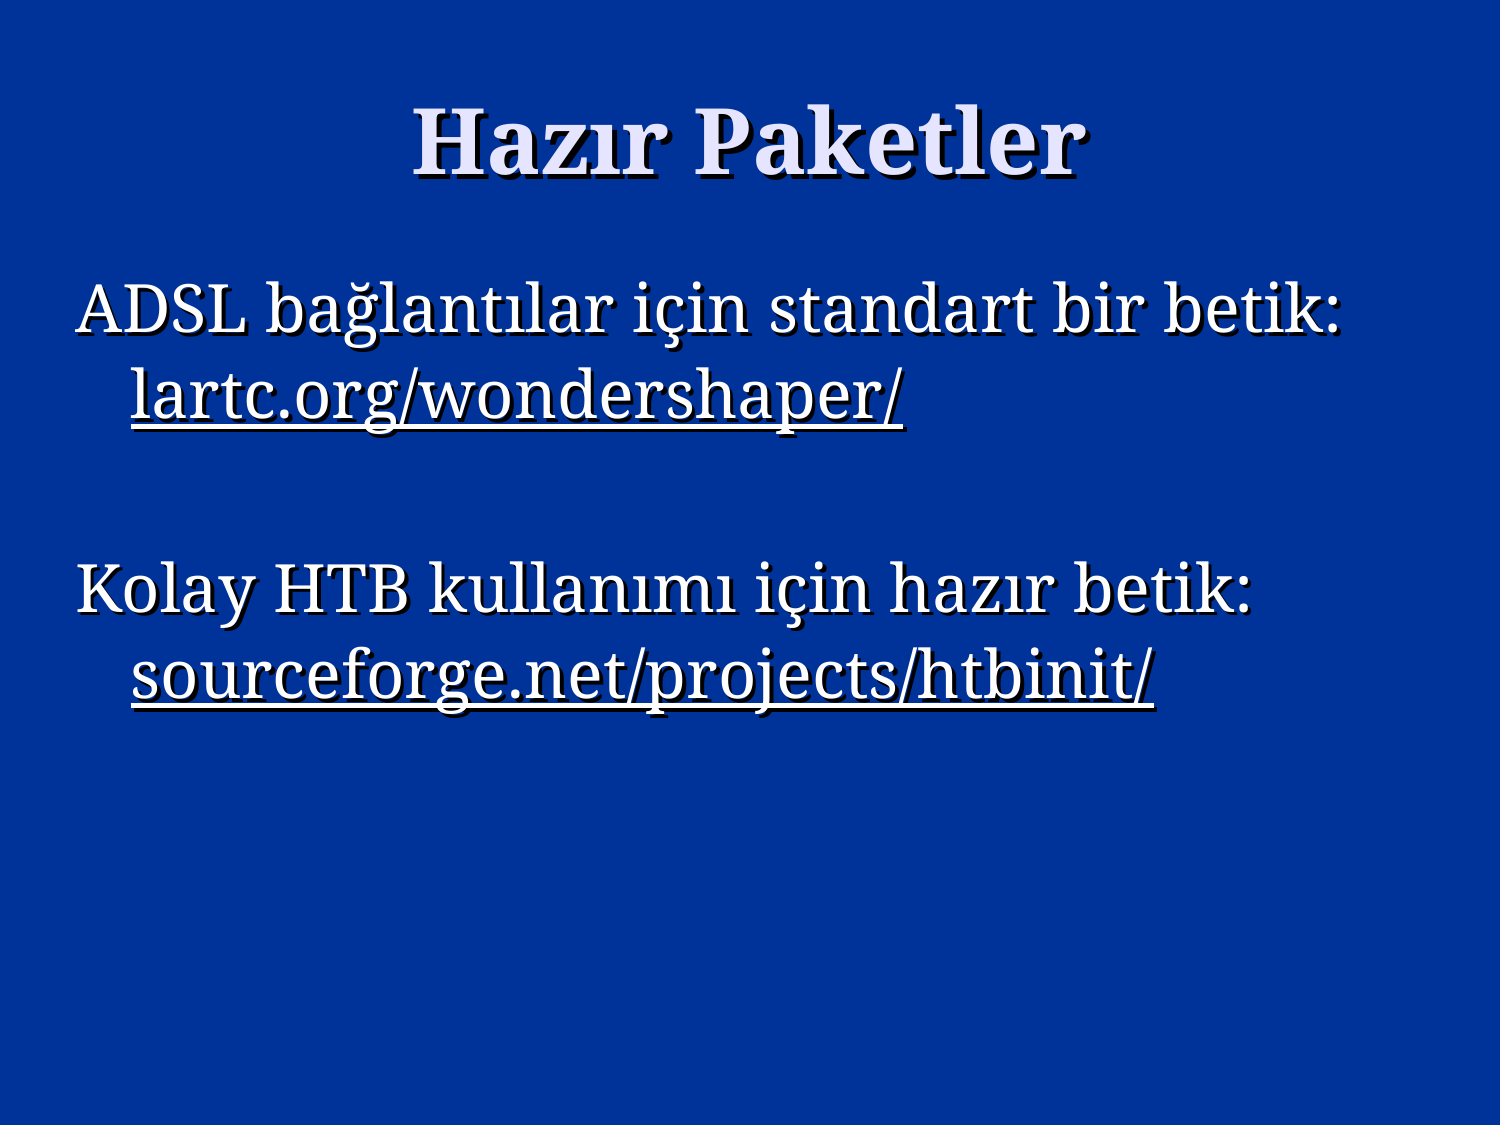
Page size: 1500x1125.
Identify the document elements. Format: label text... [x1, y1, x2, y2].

list ADSL bağlantılar için standart bir betik: lartc.org/wondershaper/ Kolay HTB kullanımı için hazır betik: sourceforge.net/projects/htbinit/ [74, 263, 1425, 1006]
title Hazır Paketler [74, 31, 1425, 246]
